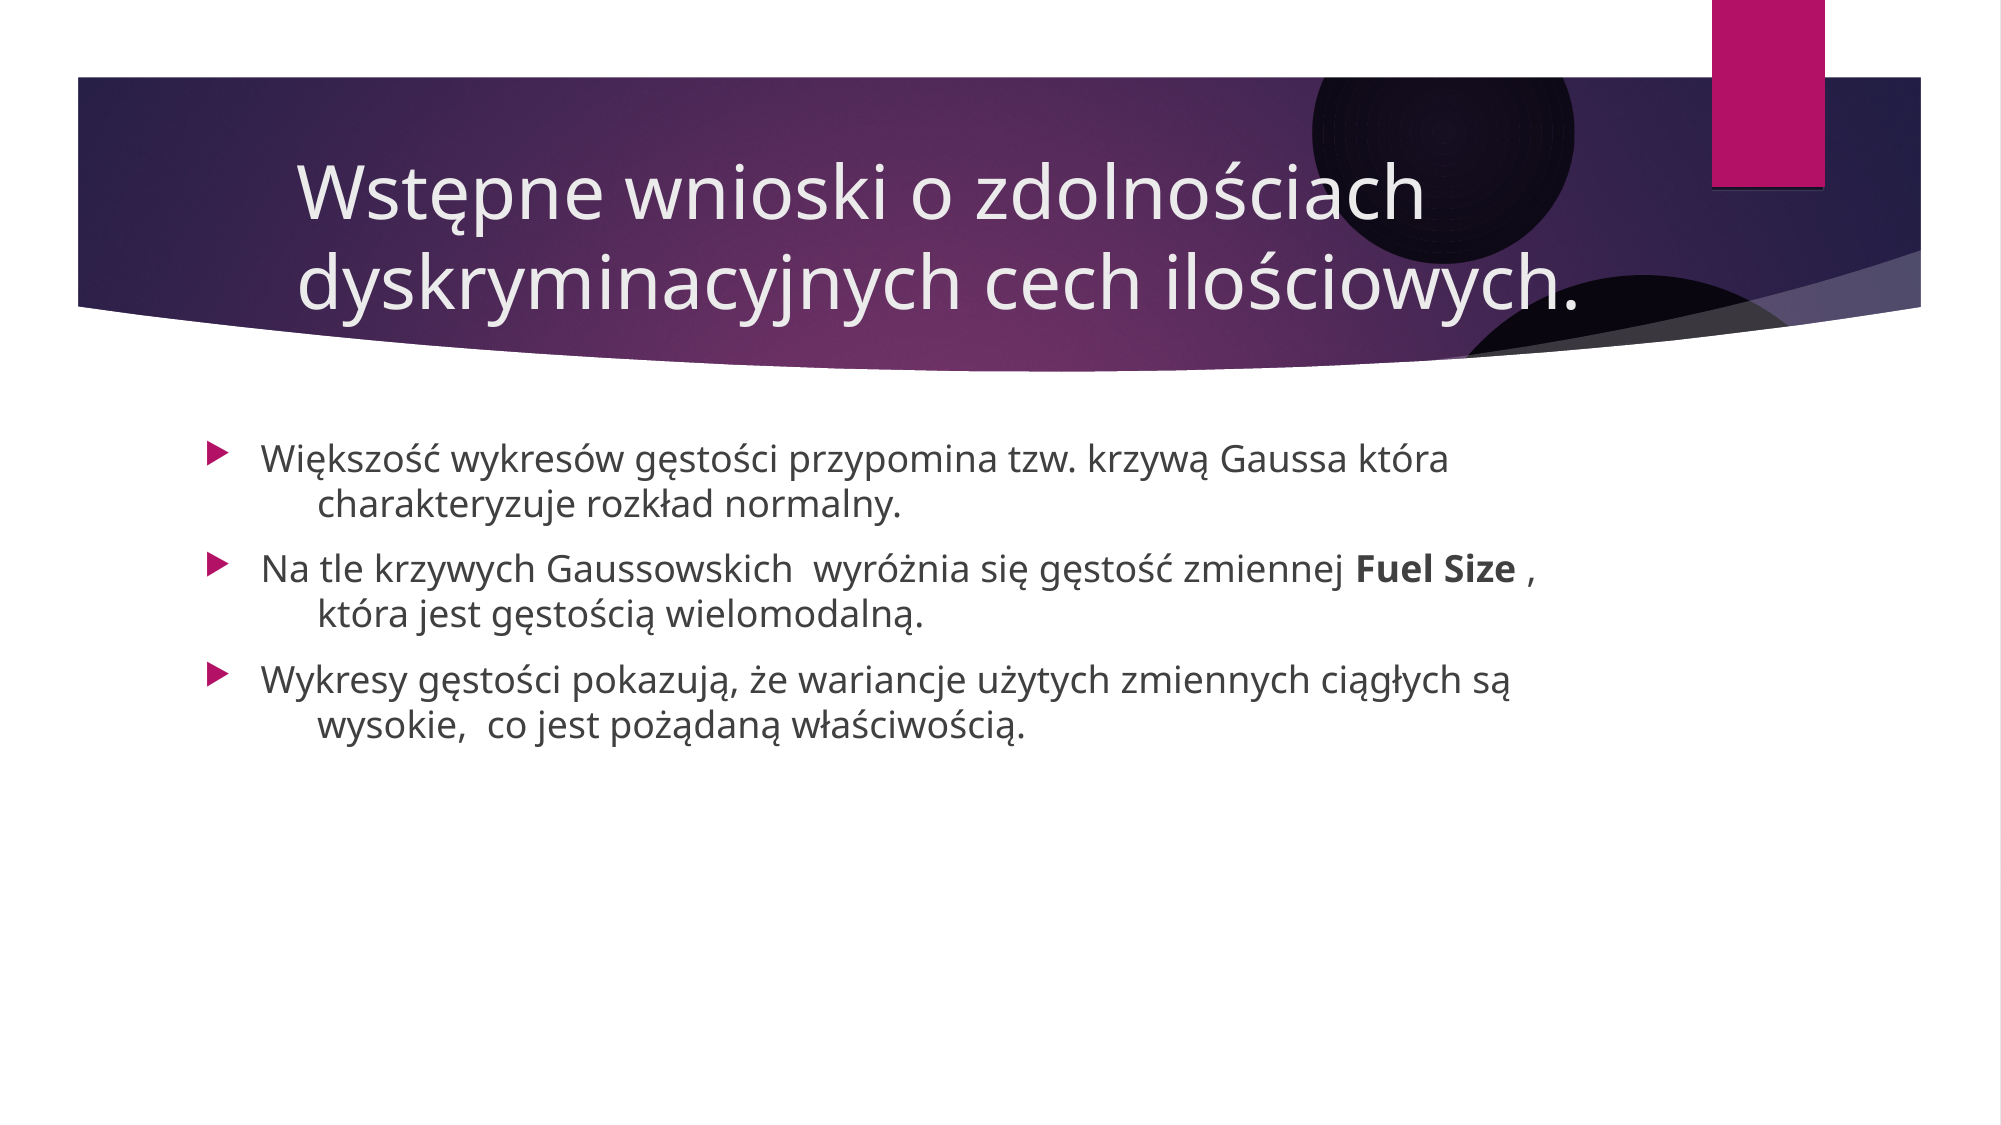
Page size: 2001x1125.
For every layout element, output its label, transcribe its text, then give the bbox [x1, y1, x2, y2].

list Większość wykresów gęstości przypomina tzw. krzywą Gaussa która charakteryzuje rozkład normalny. Na tle krzywych Gaussowskich wyróżnia się gęstość zmiennej Fuel Size , która jest gęstością wielomodalną. Wykresy gęstości pokazują, że wariancje użytych zmiennych ciągłych są wysokie, co jest pożądaną właściwością. [189, 427, 1638, 988]
title Wstępne wnioski o zdolnościach dyskryminacyjnych cech ilościowych. [281, 137, 1719, 317]
